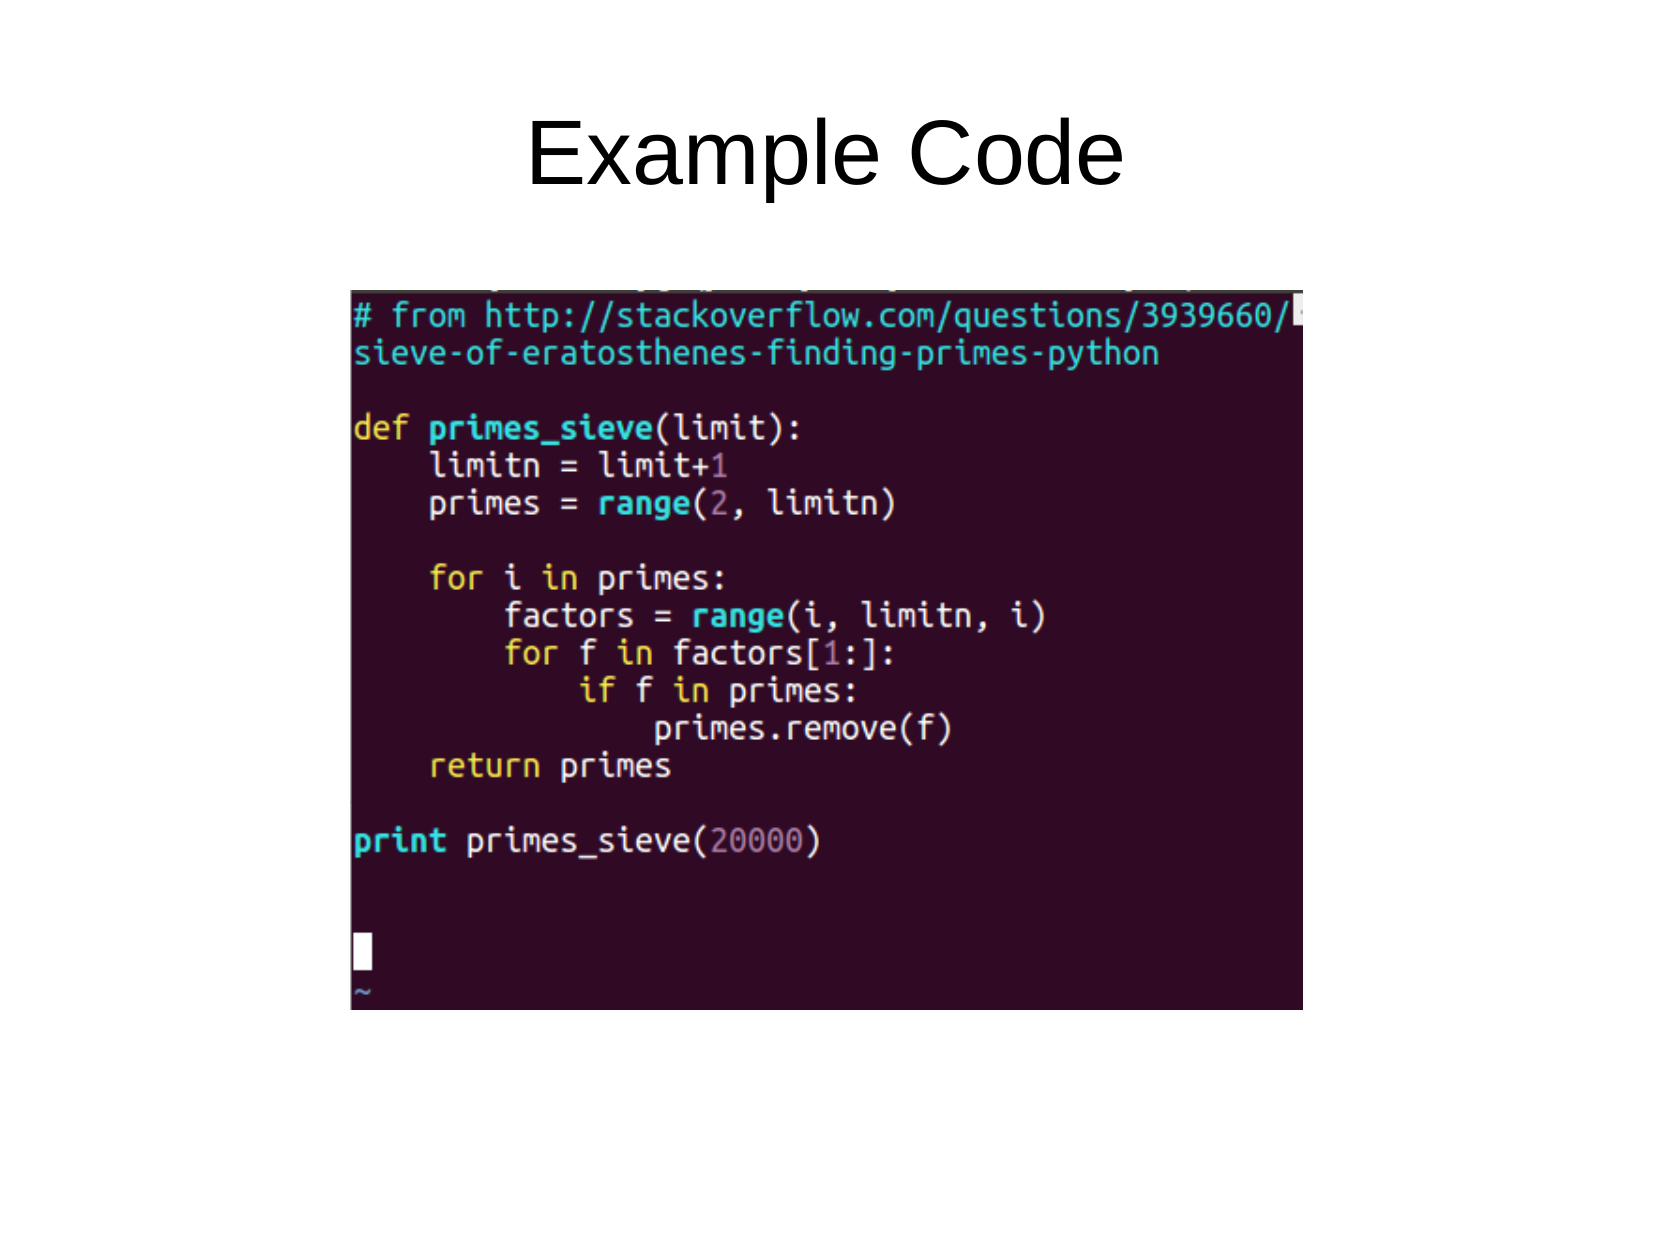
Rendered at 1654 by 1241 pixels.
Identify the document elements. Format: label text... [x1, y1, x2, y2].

title Example Code [82, 49, 1571, 257]
picture [350, 290, 1303, 1010]
